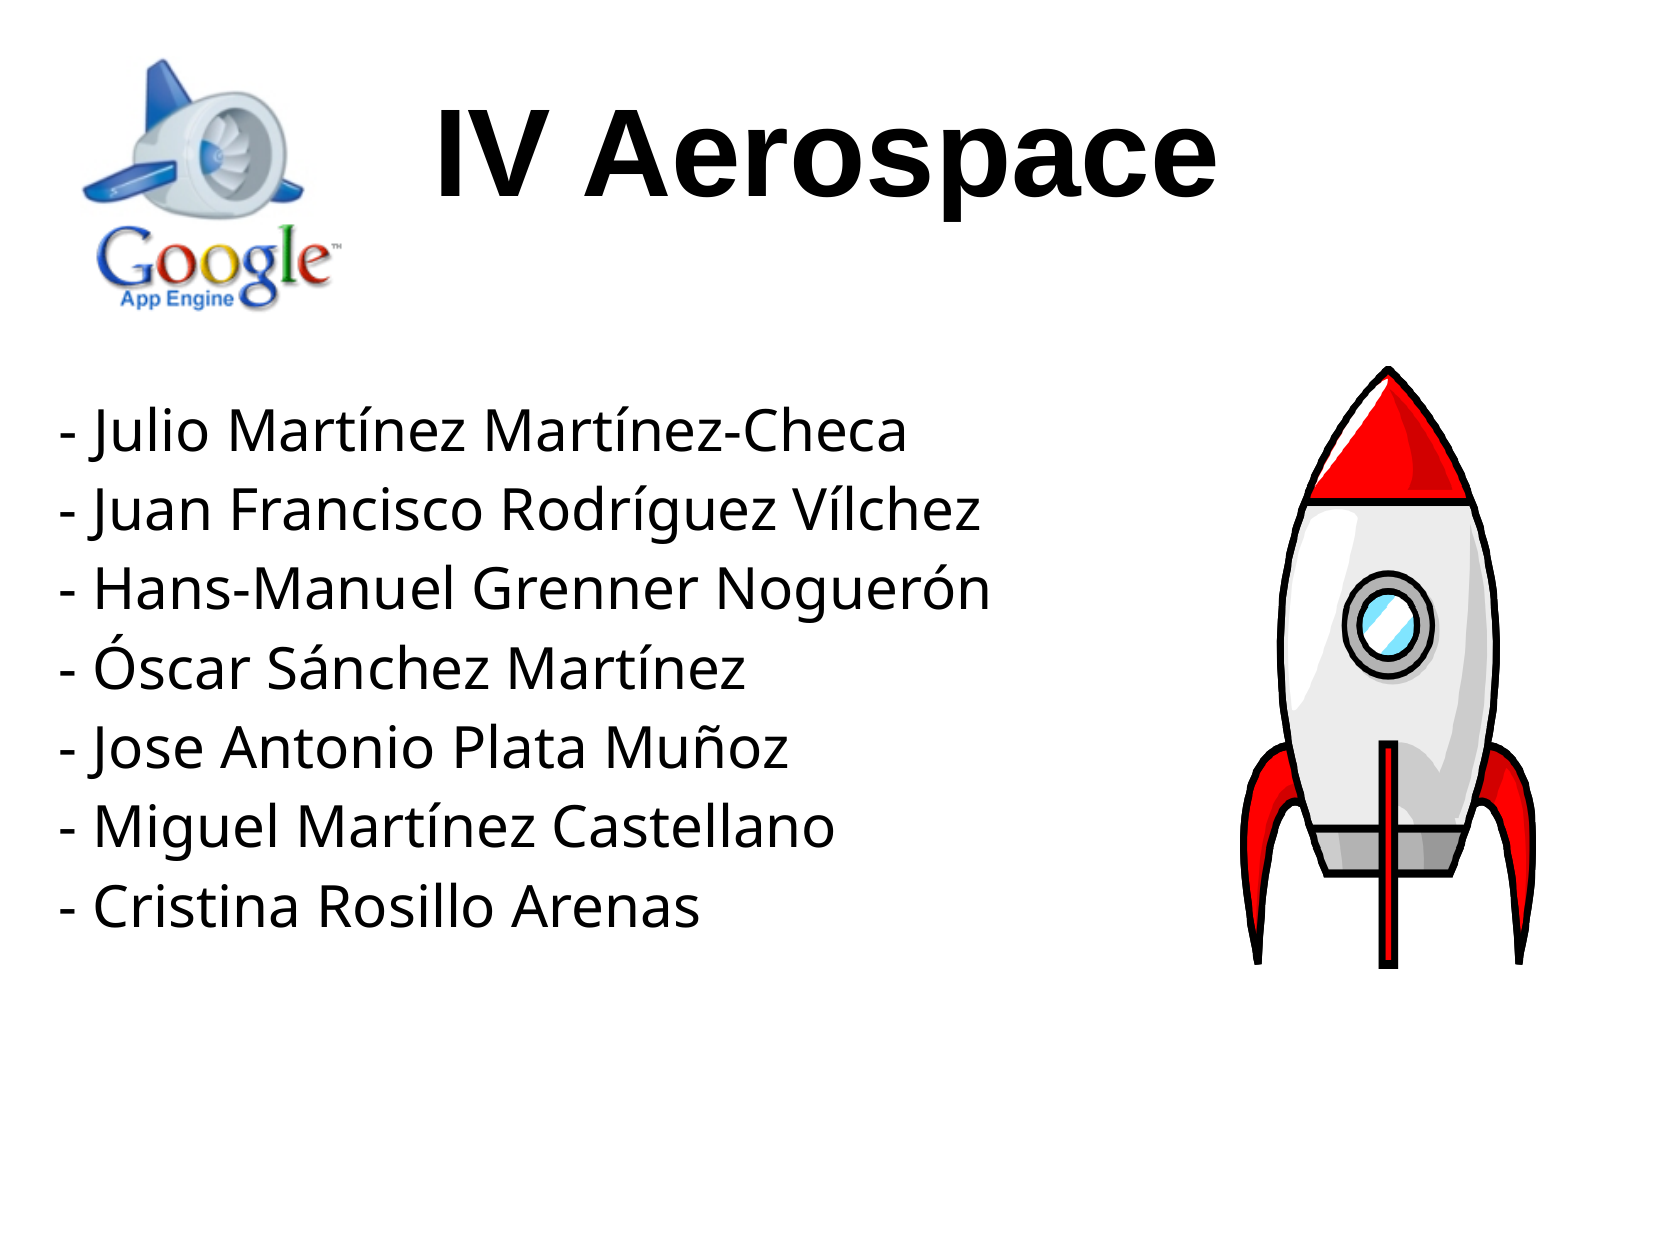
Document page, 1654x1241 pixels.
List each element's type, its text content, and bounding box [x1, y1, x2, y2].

picture [1240, 366, 1536, 969]
subtitle - Julio Martínez Martínez-Checa - Juan Francisco Rodríguez Vílchez - Hans-Manuel Grenner Noguerón - Óscar Sánchez Martínez - Jose Antonio Plata Muñoz - Miguel Martínez Castellano - Cristina Rosillo Arenas [59, 307, 1548, 1027]
picture [80, 56, 352, 317]
title IV Aerospace [82, 49, 1571, 257]
